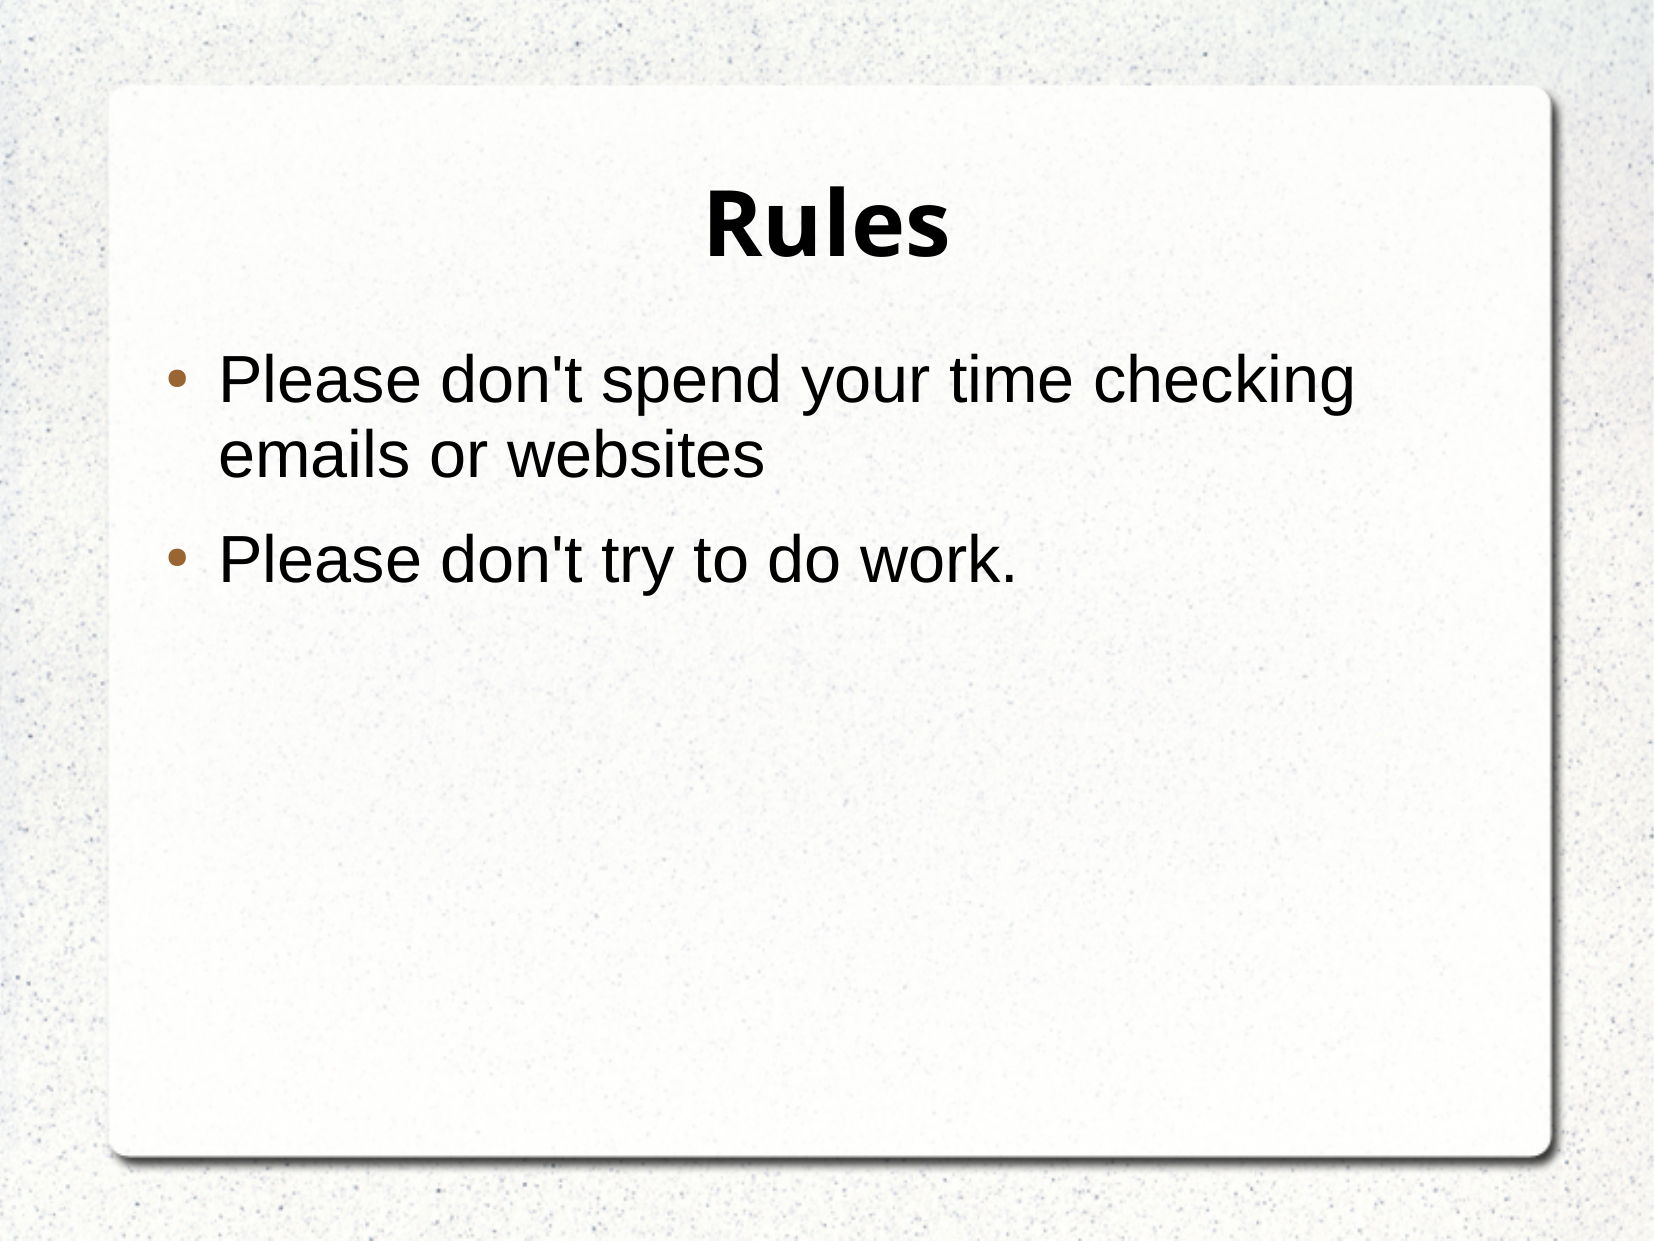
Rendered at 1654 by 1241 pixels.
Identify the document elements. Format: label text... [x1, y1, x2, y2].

picture [0, 0, 1654, 1241]
title Rules [118, 117, 1536, 325]
list Please don't spend your time checking emails or websites Please don't try to do work. [147, 342, 1506, 978]
